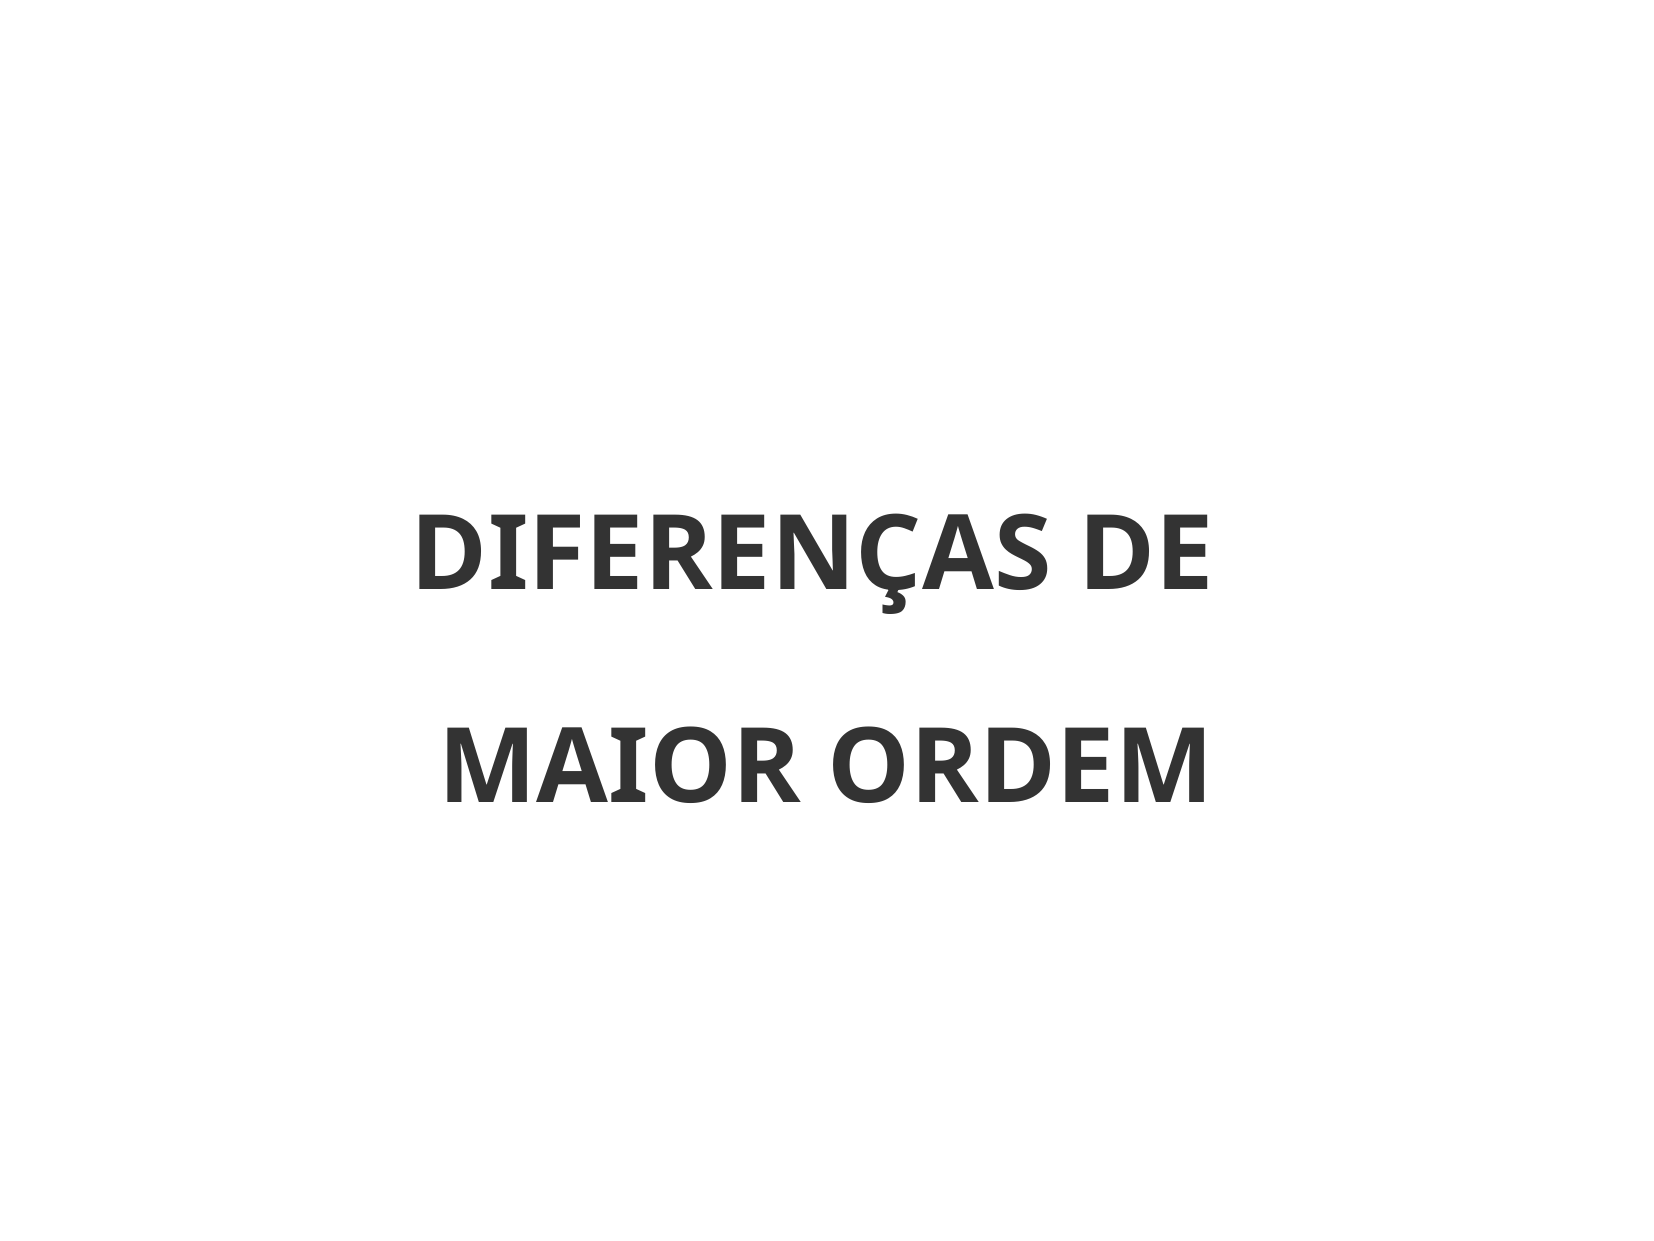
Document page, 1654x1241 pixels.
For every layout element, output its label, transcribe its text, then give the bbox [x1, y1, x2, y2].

title DIFERENÇAS DE MAIOR ORDEM [82, 473, 1571, 767]
